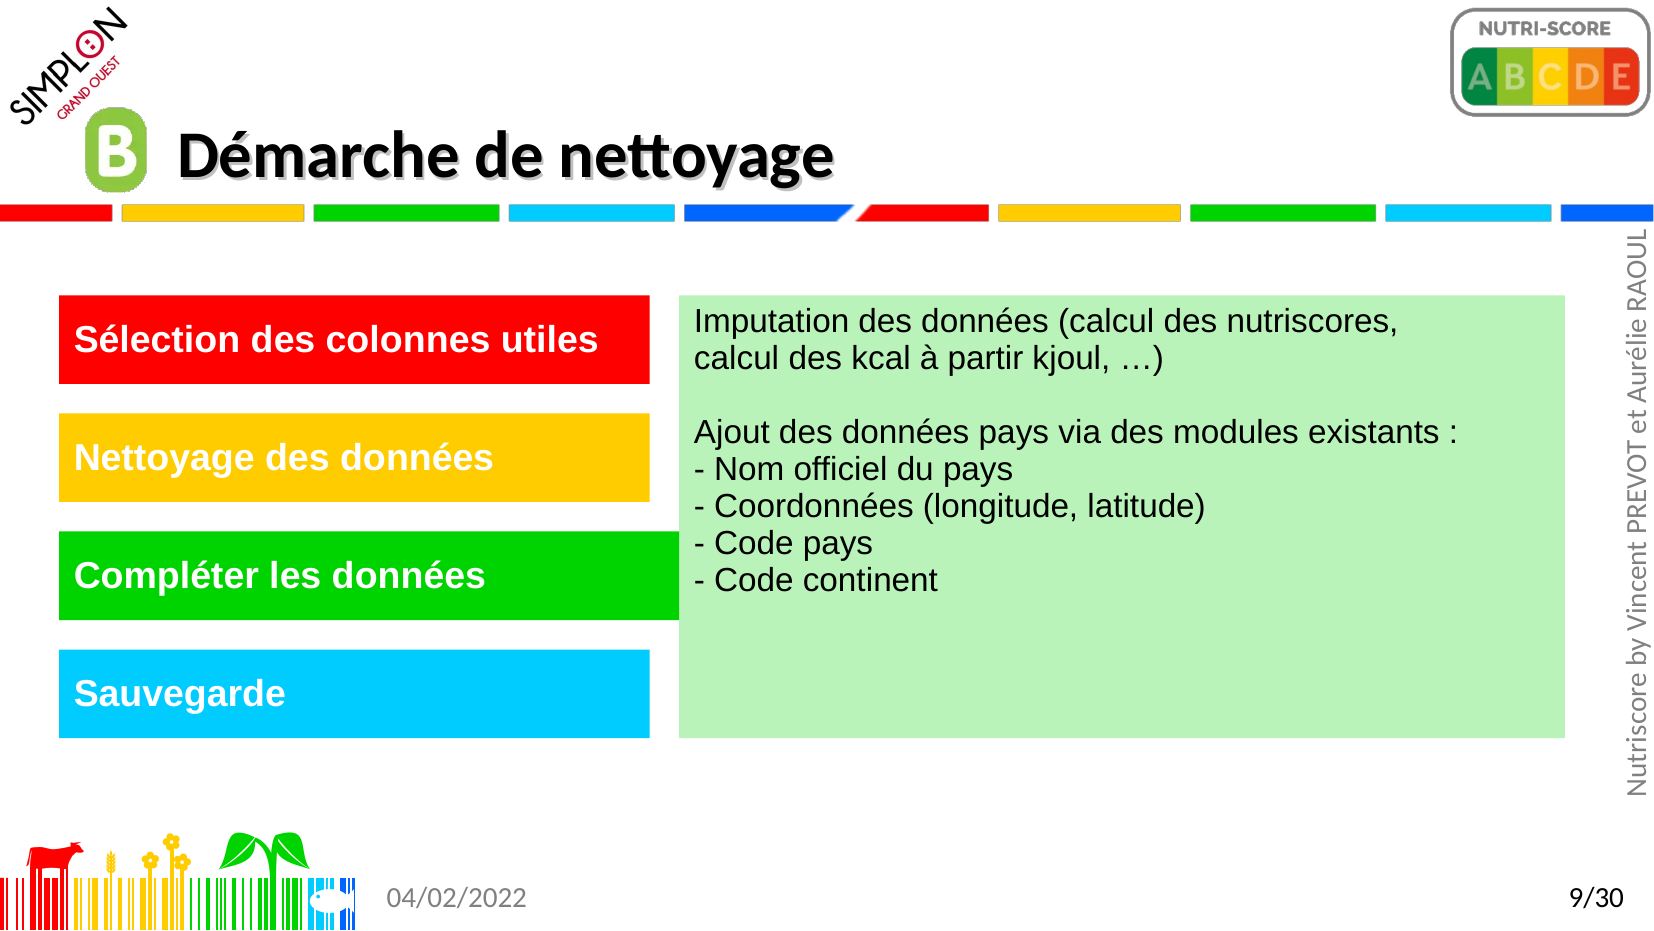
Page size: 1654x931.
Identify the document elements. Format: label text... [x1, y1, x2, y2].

title Démarche de nettoyage [177, 108, 1571, 213]
text_box Compléter les données [59, 531, 679, 621]
picture [1448, 4, 1654, 119]
text_box Imputation des données (calcul des nutriscores, calcul des kcal à partir kjoul, …) Ajout des données pays via des modules existants : - Nom officiel du pays - Coordonnées (longitude, latitude) - Code pays - Code continent [679, 295, 1565, 739]
picture [0, 200, 1654, 225]
text_box Nettoyage des données [59, 413, 650, 502]
picture [2, 2, 147, 147]
text_box Sauvegarde [59, 649, 650, 739]
picture [84, 106, 148, 195]
text_box Sélection des colonnes utiles [59, 295, 650, 384]
picture [0, 826, 355, 930]
